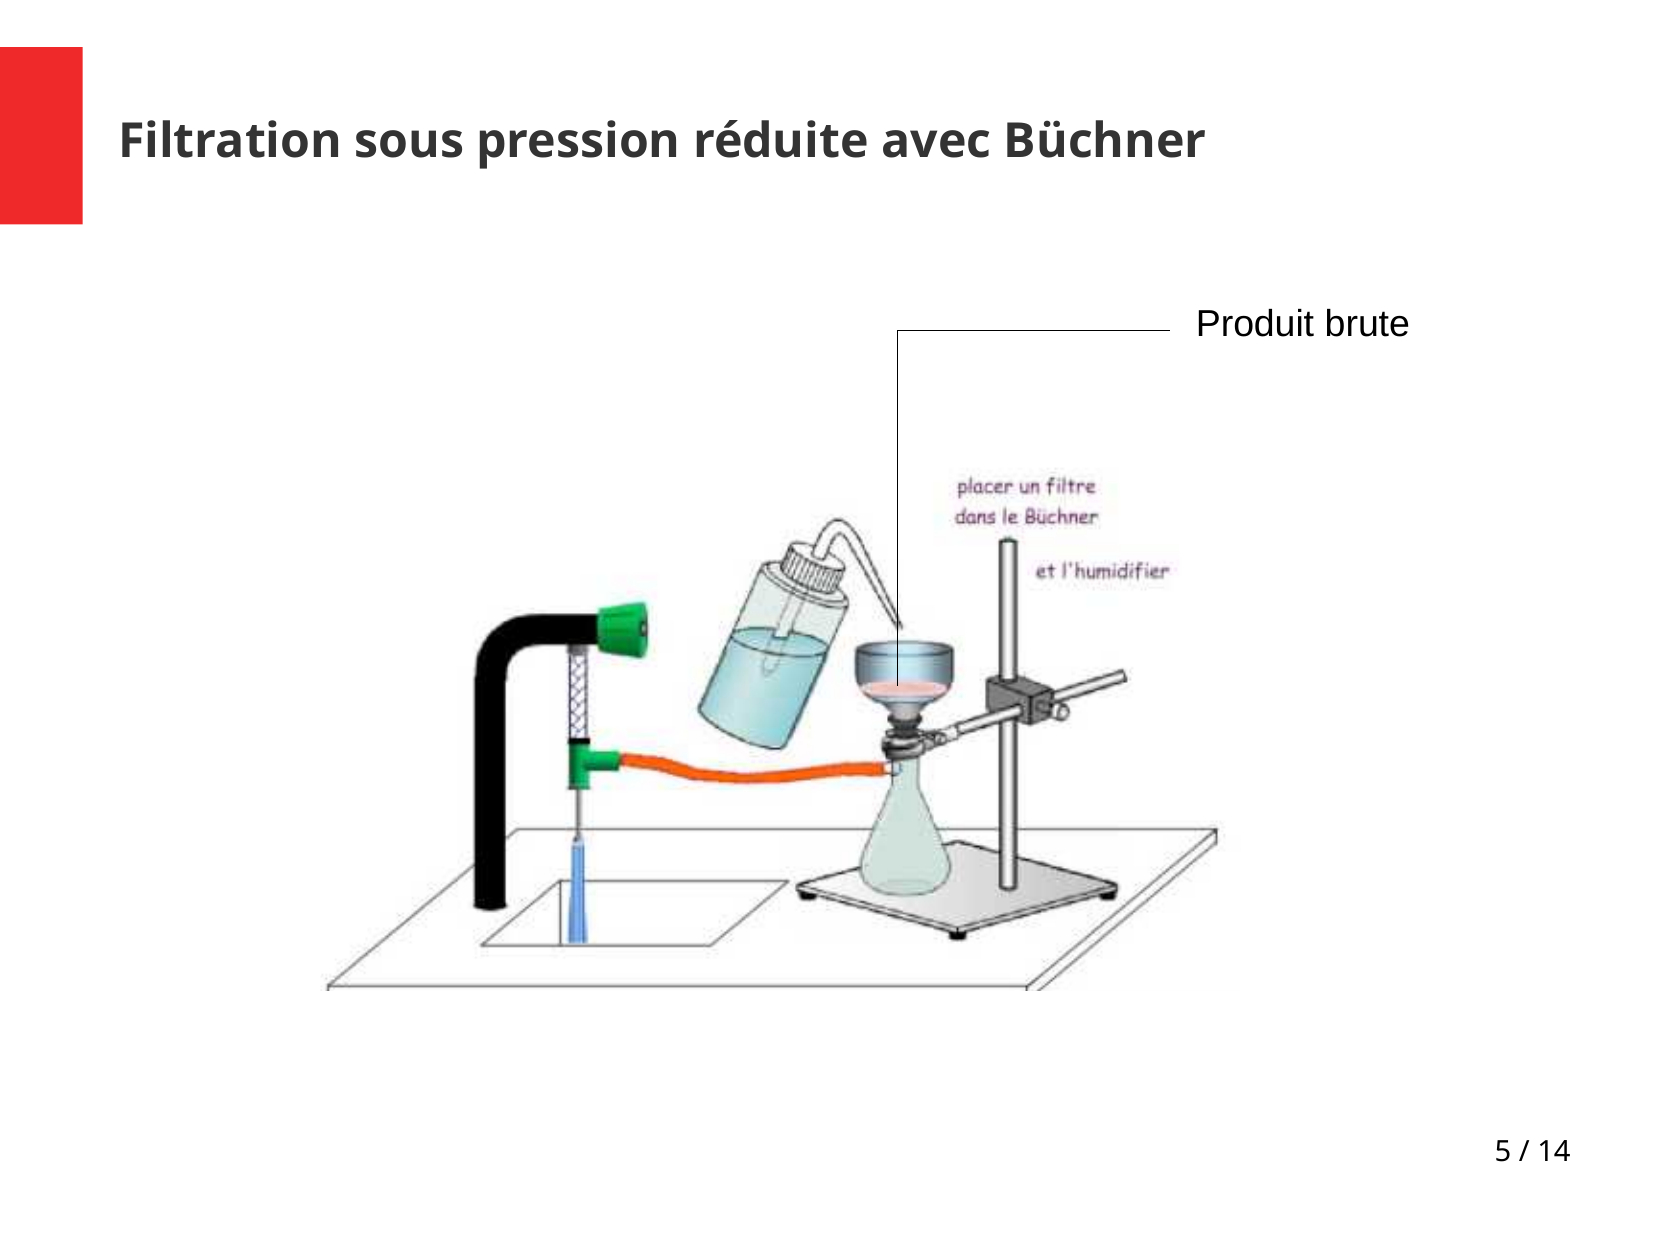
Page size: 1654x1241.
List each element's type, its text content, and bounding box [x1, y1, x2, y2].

picture [320, 425, 1241, 991]
text_box Produit brute [1181, 295, 1524, 353]
title Filtration sous pression réduite avec Büchner [118, 49, 1571, 257]
